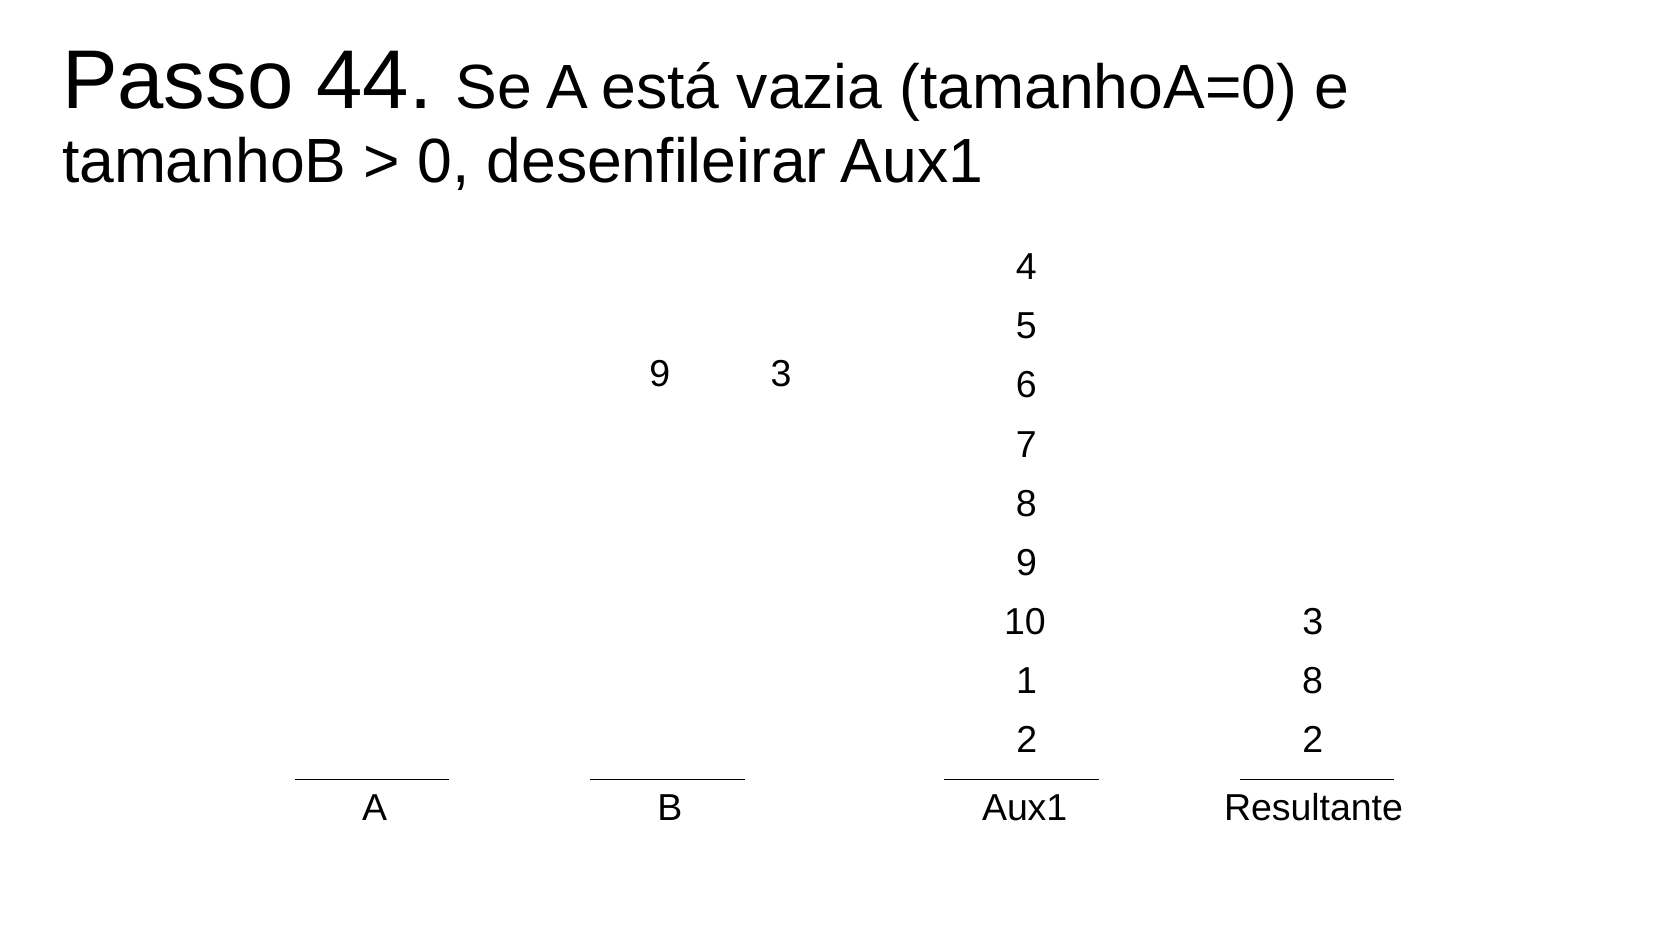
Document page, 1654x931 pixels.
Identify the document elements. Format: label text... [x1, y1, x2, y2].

text_box 2 [1287, 710, 1338, 768]
text_box 9 [1001, 533, 1052, 591]
text_box 4 [1000, 238, 1052, 296]
text_box 6 [1001, 356, 1052, 414]
text_box 1 [1001, 651, 1052, 709]
text_box Resultante [1209, 779, 1418, 837]
text_box 10 [989, 592, 1061, 650]
text_box 2 [1001, 710, 1052, 768]
text_box 3 [755, 344, 807, 402]
text_box A [347, 779, 508, 837]
text_box Passo 44. Se A está vazia (tamanhoA=0) e tamanhoB > 0, desenfileirar Aux1 [47, 25, 1607, 274]
text_box B [642, 780, 698, 837]
text_box 9 [634, 344, 686, 402]
text_box 3 [1287, 592, 1338, 650]
text_box 7 [1001, 415, 1052, 473]
text_box 8 [1001, 474, 1052, 532]
text_box Aux1 [967, 780, 1083, 837]
text_box 5 [1001, 297, 1052, 355]
text_box 8 [1287, 651, 1338, 709]
